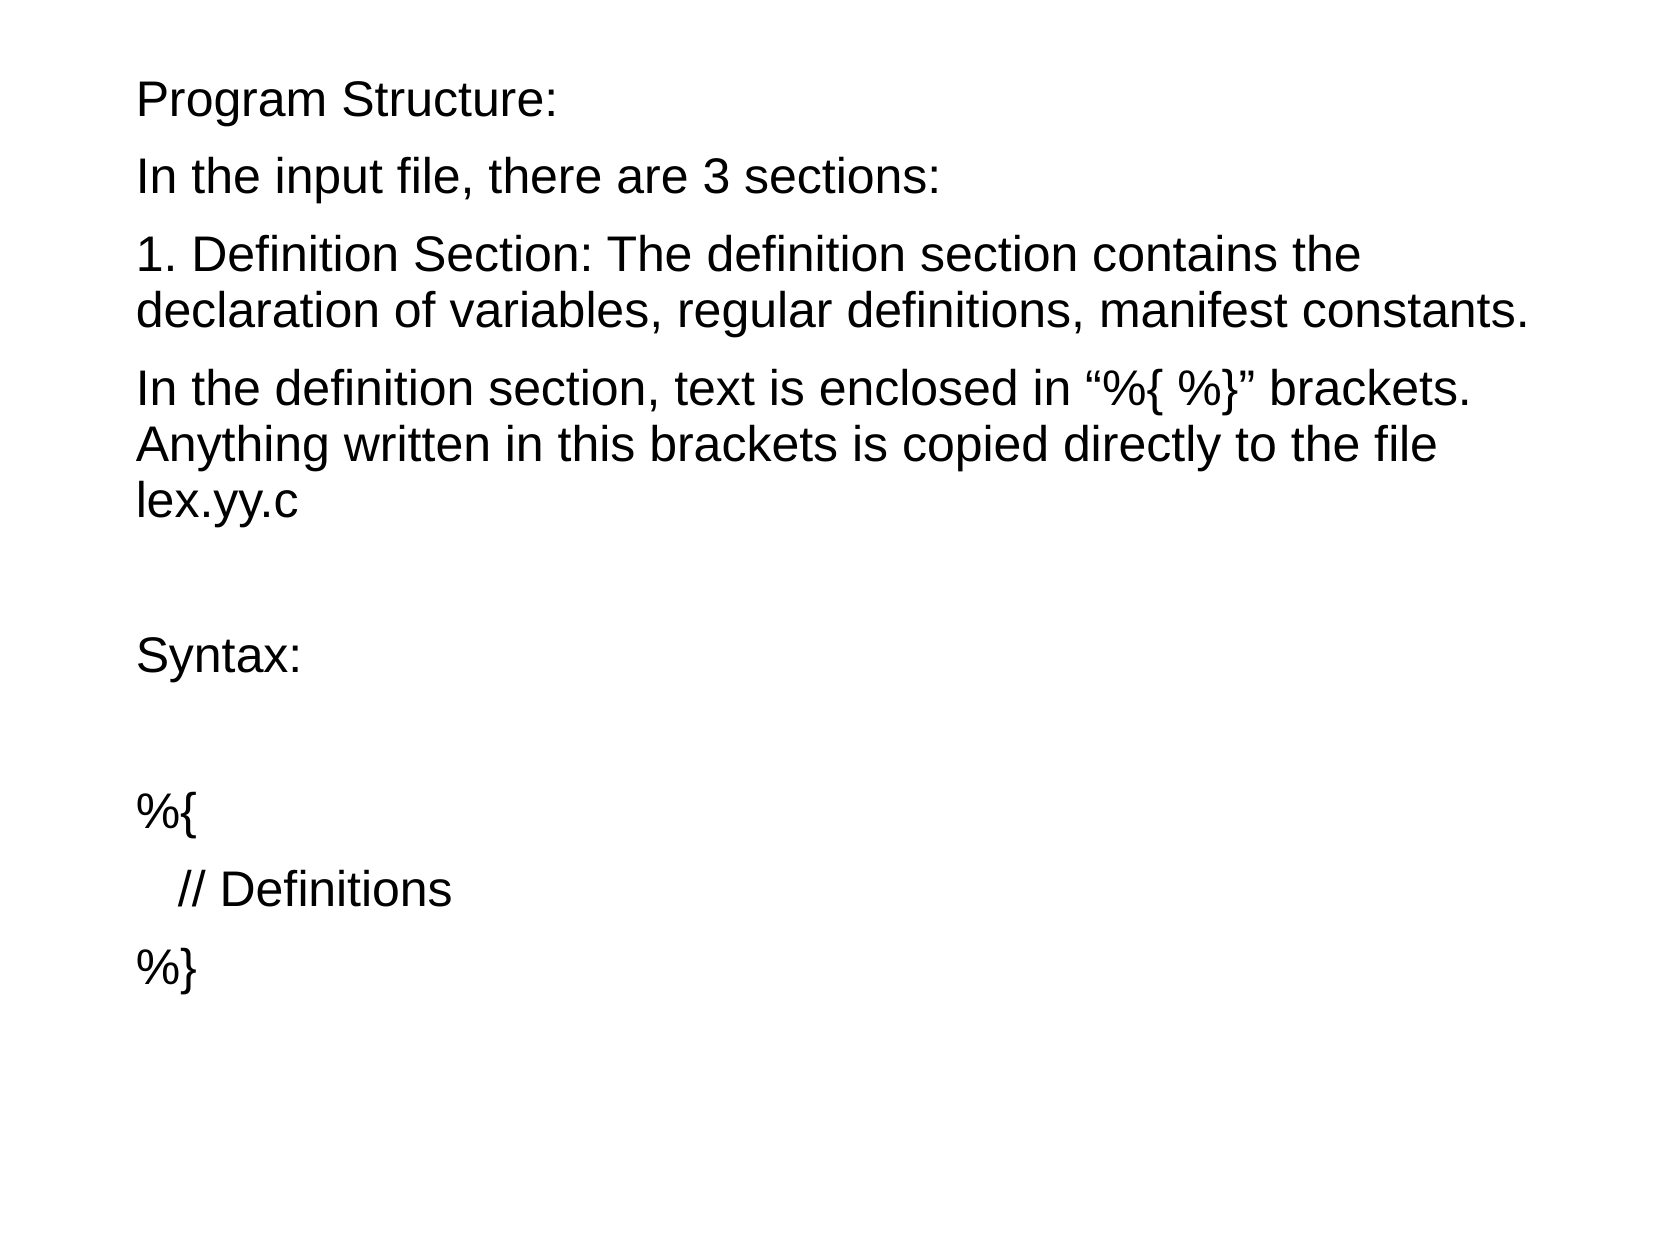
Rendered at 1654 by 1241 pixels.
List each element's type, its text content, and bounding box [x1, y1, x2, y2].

list Program Structure: In the input file, there are 3 sections: 1. Definition Section: The definition section contains the declaration of variables, regular definitions, manifest constants. In the definition section, text is enclosed in “%{ %}” brackets. Anything written in this brackets is copied directly to the file lex.yy.c Syntax: %{ // Definitions %} [82, 70, 1571, 1010]
